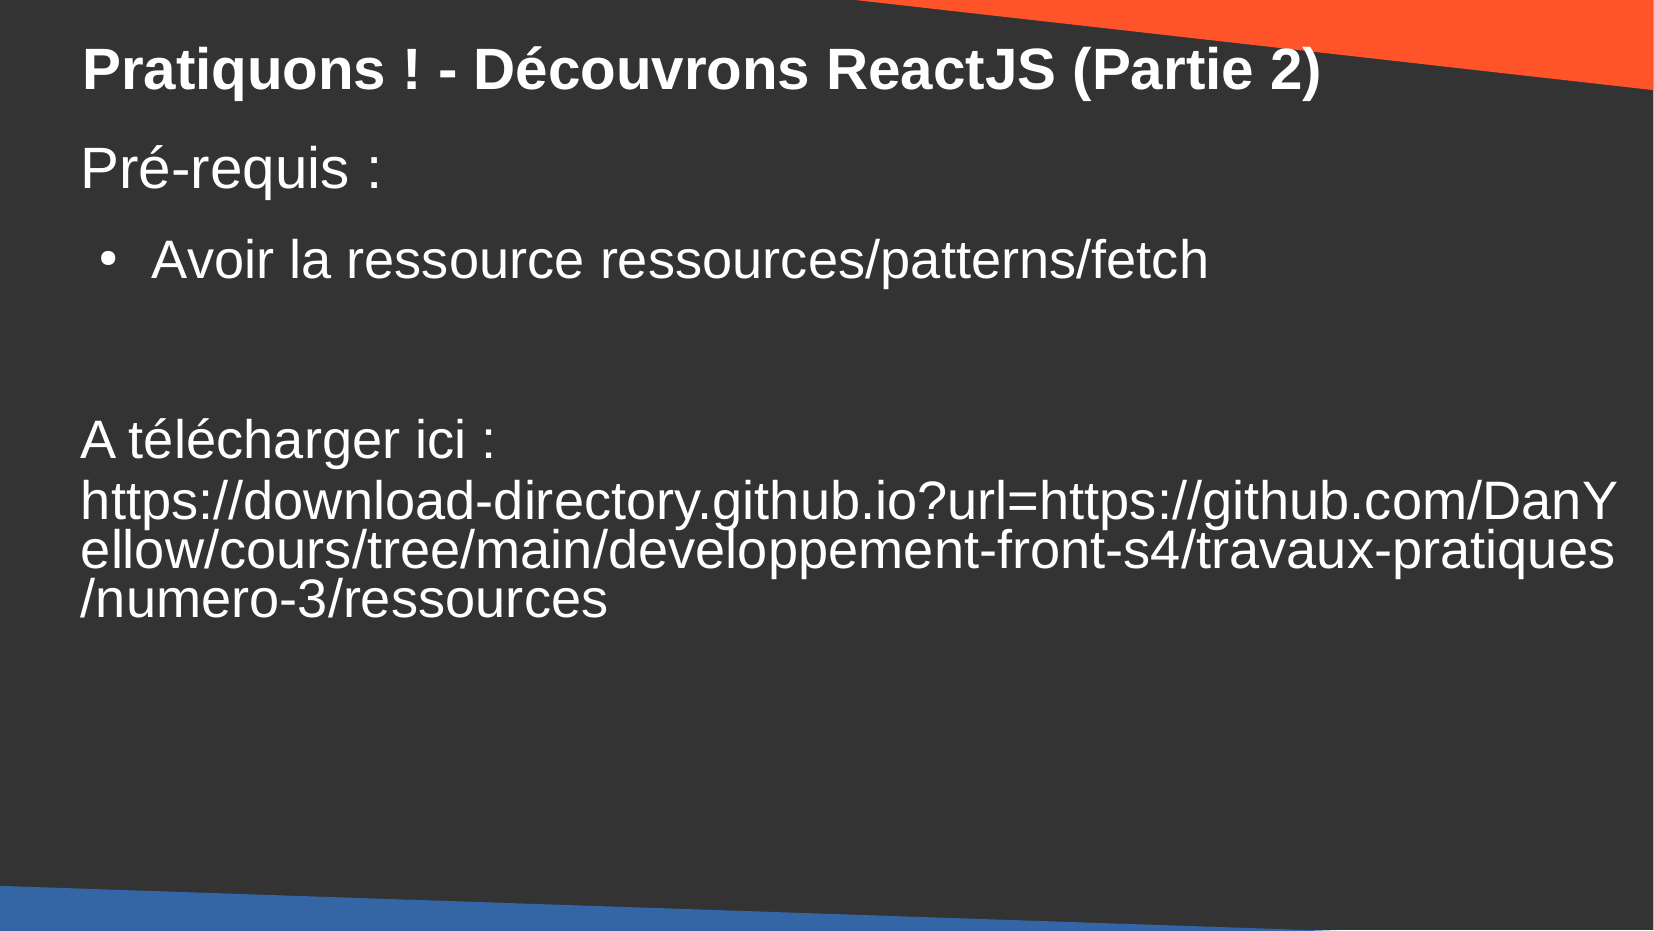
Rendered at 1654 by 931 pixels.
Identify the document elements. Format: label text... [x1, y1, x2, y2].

title Pratiquons ! - Découvrons ReactJS (Partie 2) [82, 37, 1571, 114]
text_box [0, 885, 1337, 931]
list Pré-requis : Avoir la ressource ressources/patterns/fetch A télécharger ici : https://download-directory.github.io?url=https://github.com/DanYellow/cours/tree/main/developpement-front-s4/travaux-pratiques/numero-3/ressources [80, 135, 1620, 721]
text_box [855, 0, 1654, 91]
